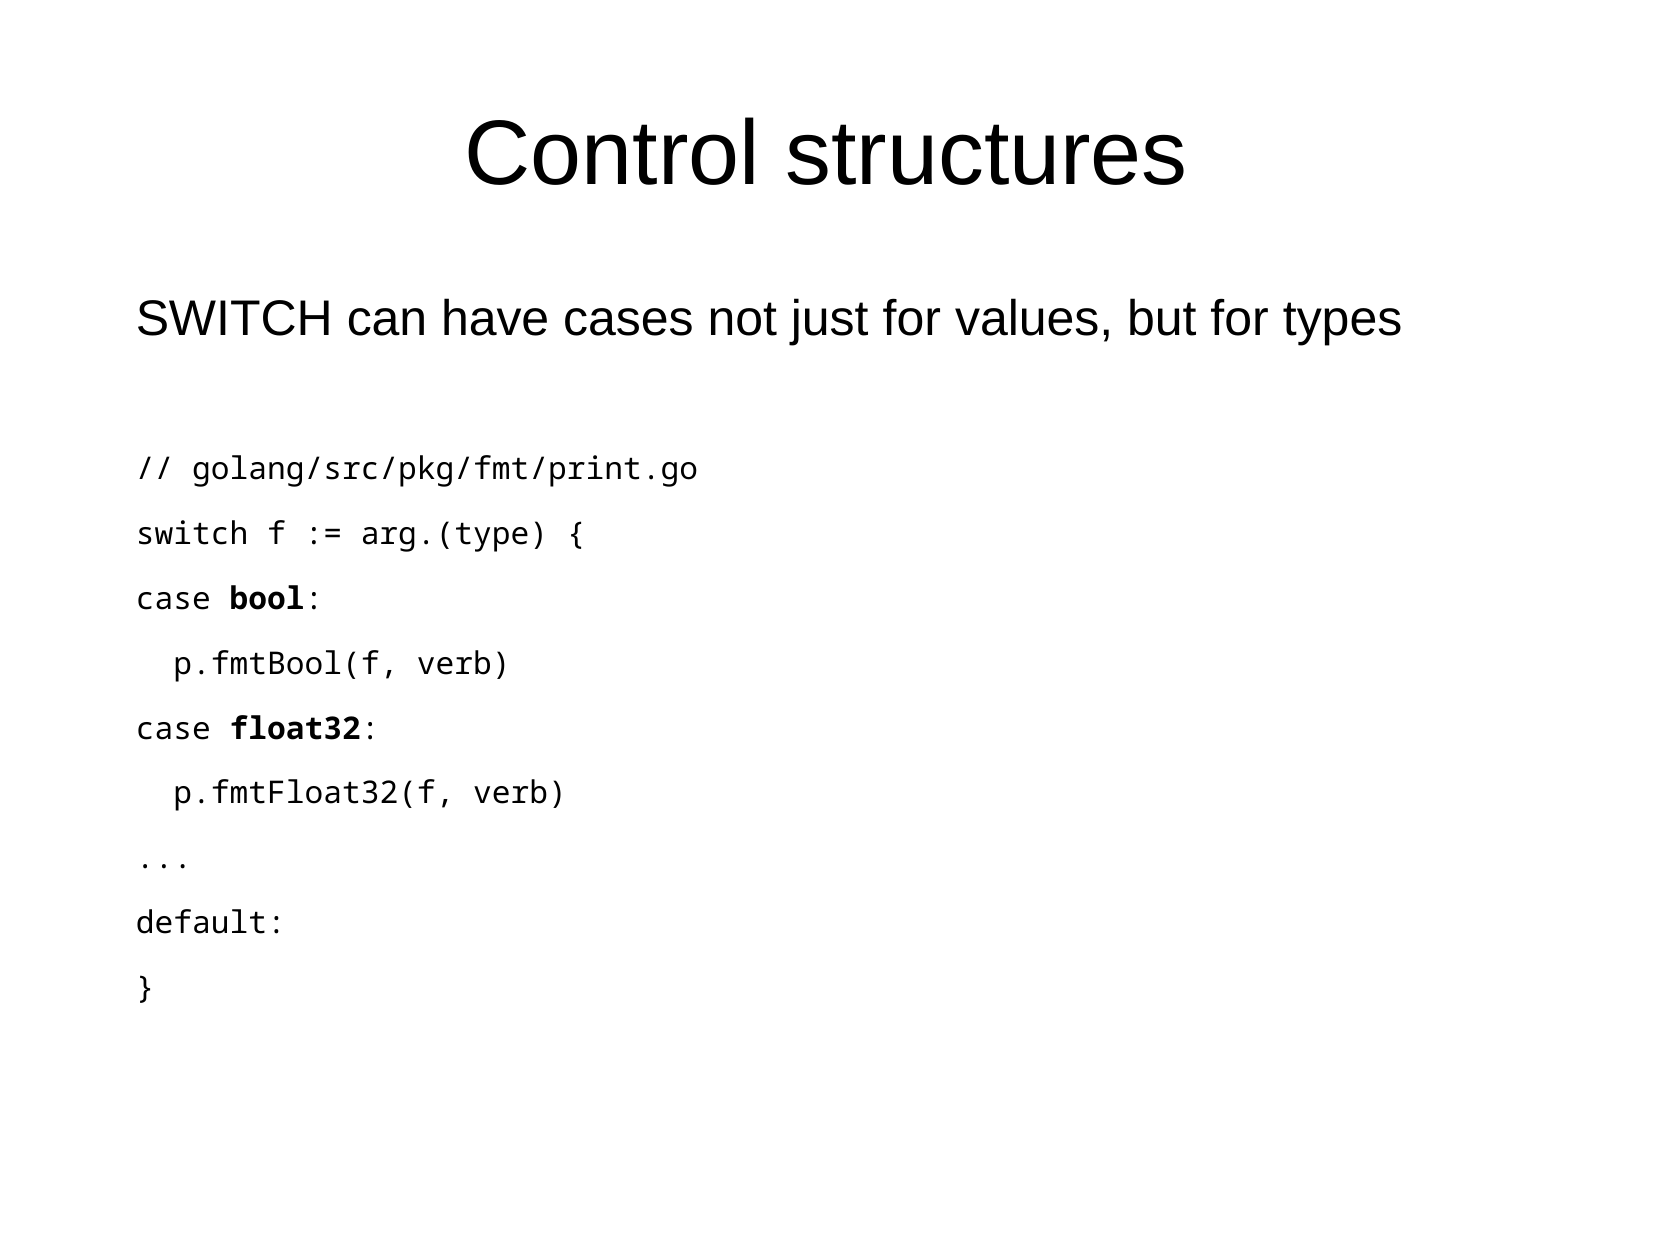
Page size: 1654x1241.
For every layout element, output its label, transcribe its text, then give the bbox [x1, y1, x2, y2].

list SWITCH can have cases not just for values, but for types // golang/src/pkg/fmt/print.go switch f := arg.(type) { case bool: p.fmtBool(f, verb) case float32: p.fmtFloat32(f, verb) ... default: } [82, 290, 1571, 1010]
title Control structures [82, 49, 1571, 257]
